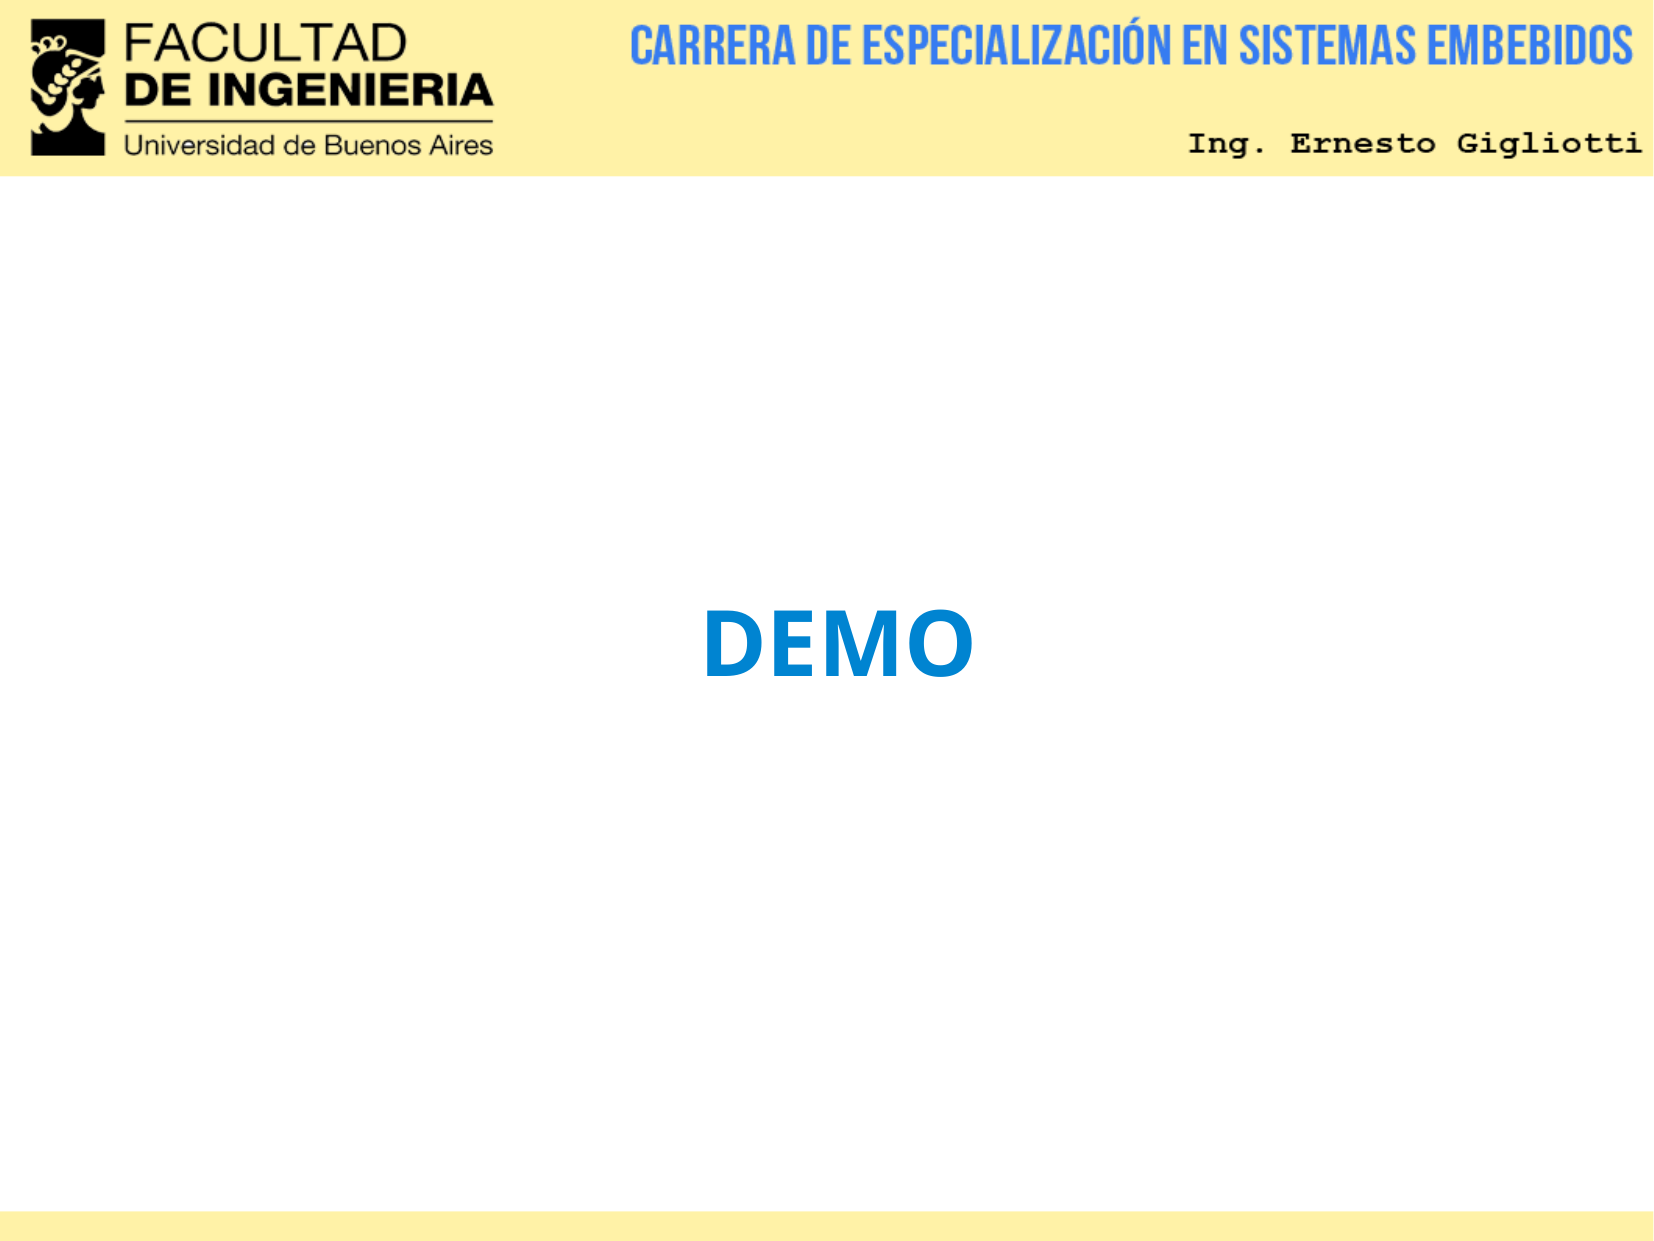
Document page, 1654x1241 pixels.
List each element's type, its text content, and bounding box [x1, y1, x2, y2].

title DEMO [94, 537, 1583, 745]
picture [0, 0, 1654, 1241]
